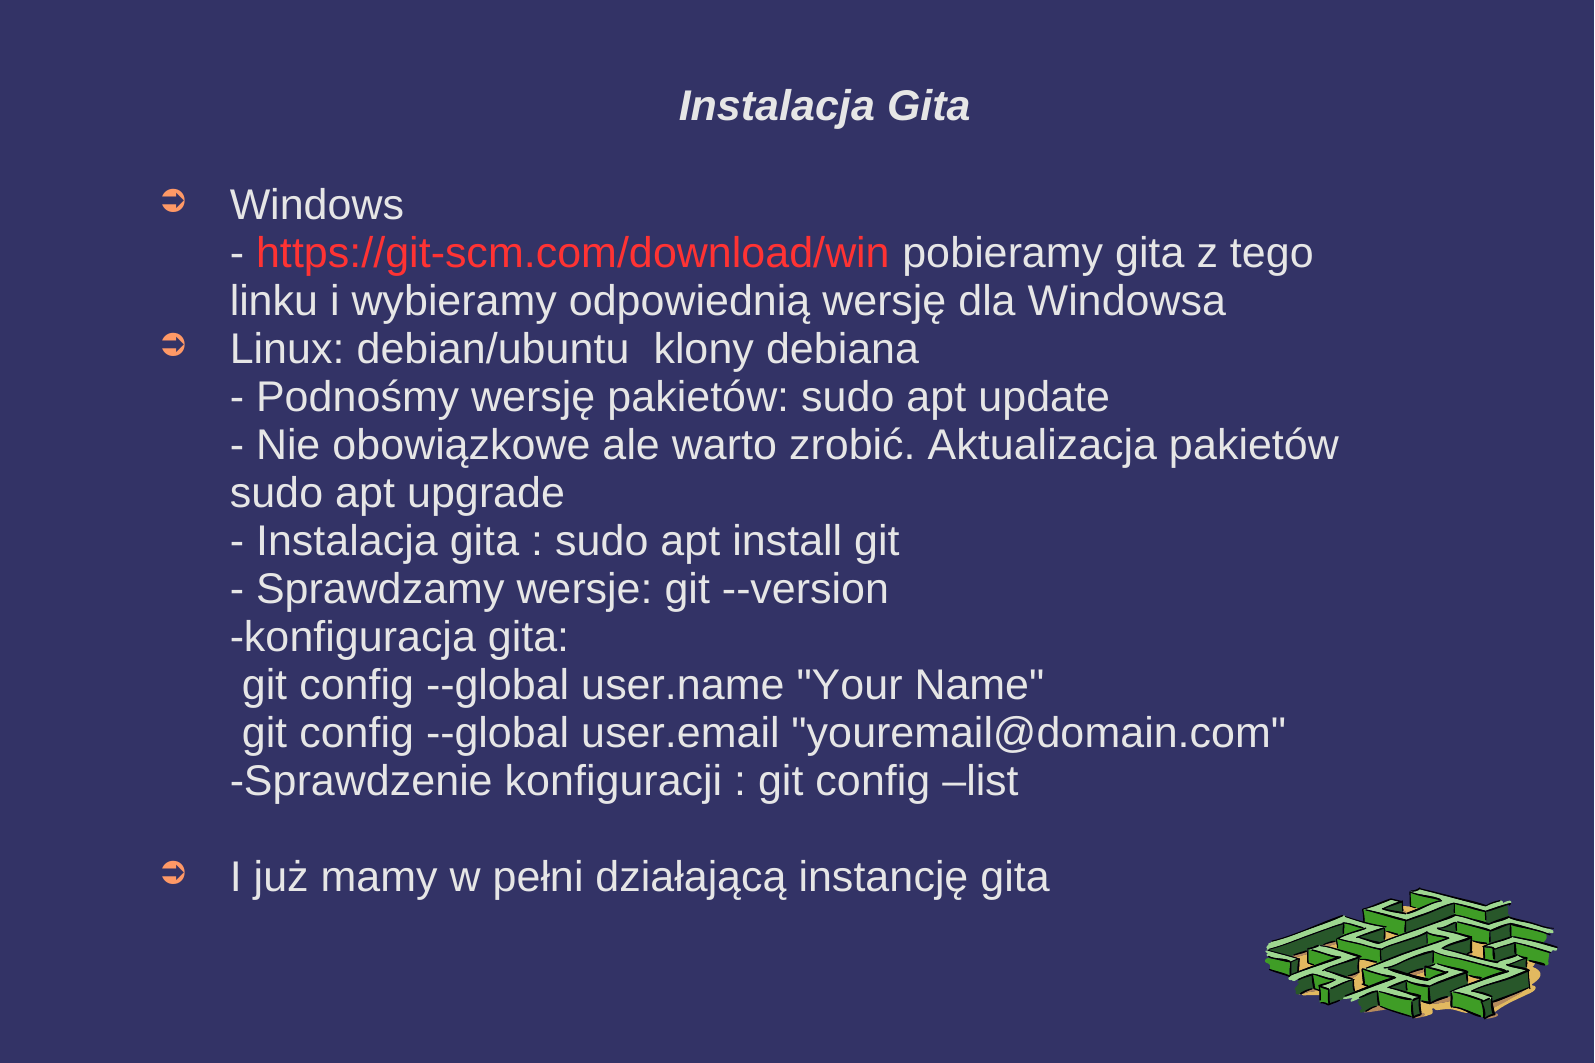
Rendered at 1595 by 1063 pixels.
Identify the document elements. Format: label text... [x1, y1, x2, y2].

list Windows - https://git-scm.com/download/win pobieramy gita z tego linku i wybieramy odpowiednią wersję dla Windowsa Linux: debian/ubuntu klony debiana - Podnośmy wersję pakietów: sudo apt update - Nie obowiązkowe ale warto zrobić. Aktualizacja pakietów sudo apt upgrade - Instalacja gita : sudo apt install git - Sprawdzamy wersje: git --version -konfiguracja gita: git config --global user.name "Your Name" git config --global user.email "youremail@domain.com" -Sprawdzenie konfiguracji : git config –list I już mamy w pełni działającą instancję gita [147, 180, 1489, 942]
title Instalacja Gita [150, 16, 1512, 194]
